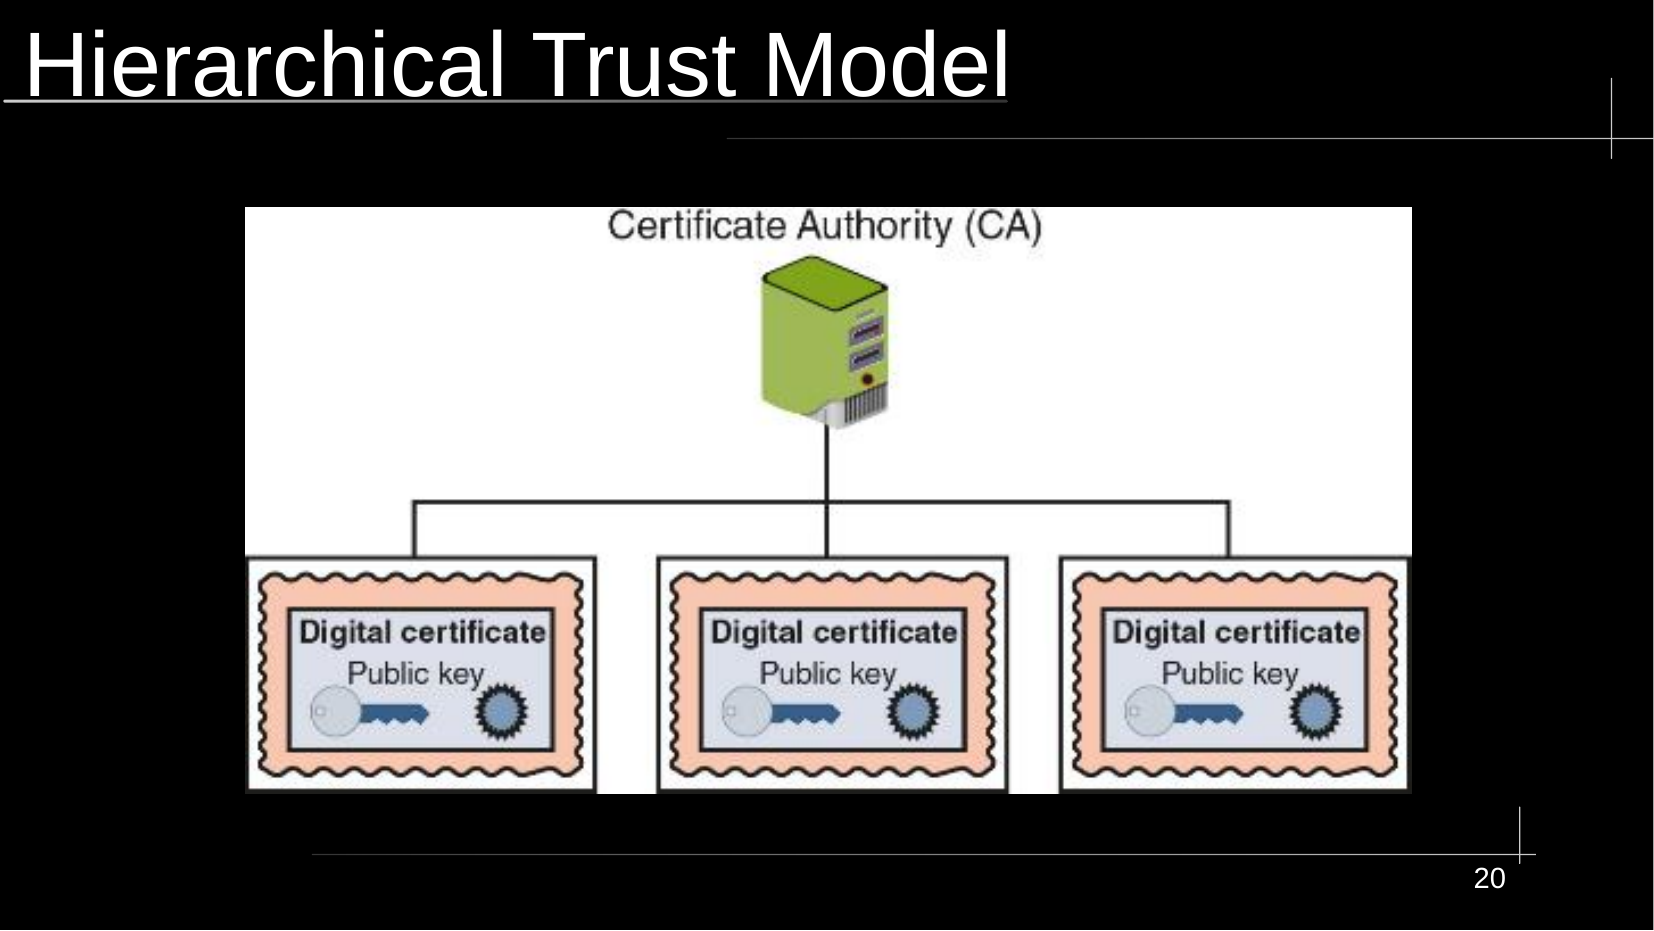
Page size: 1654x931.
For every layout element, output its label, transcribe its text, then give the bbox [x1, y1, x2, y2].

title Hierarchical Trust Model [23, 11, 1589, 119]
picture [245, 207, 1412, 794]
